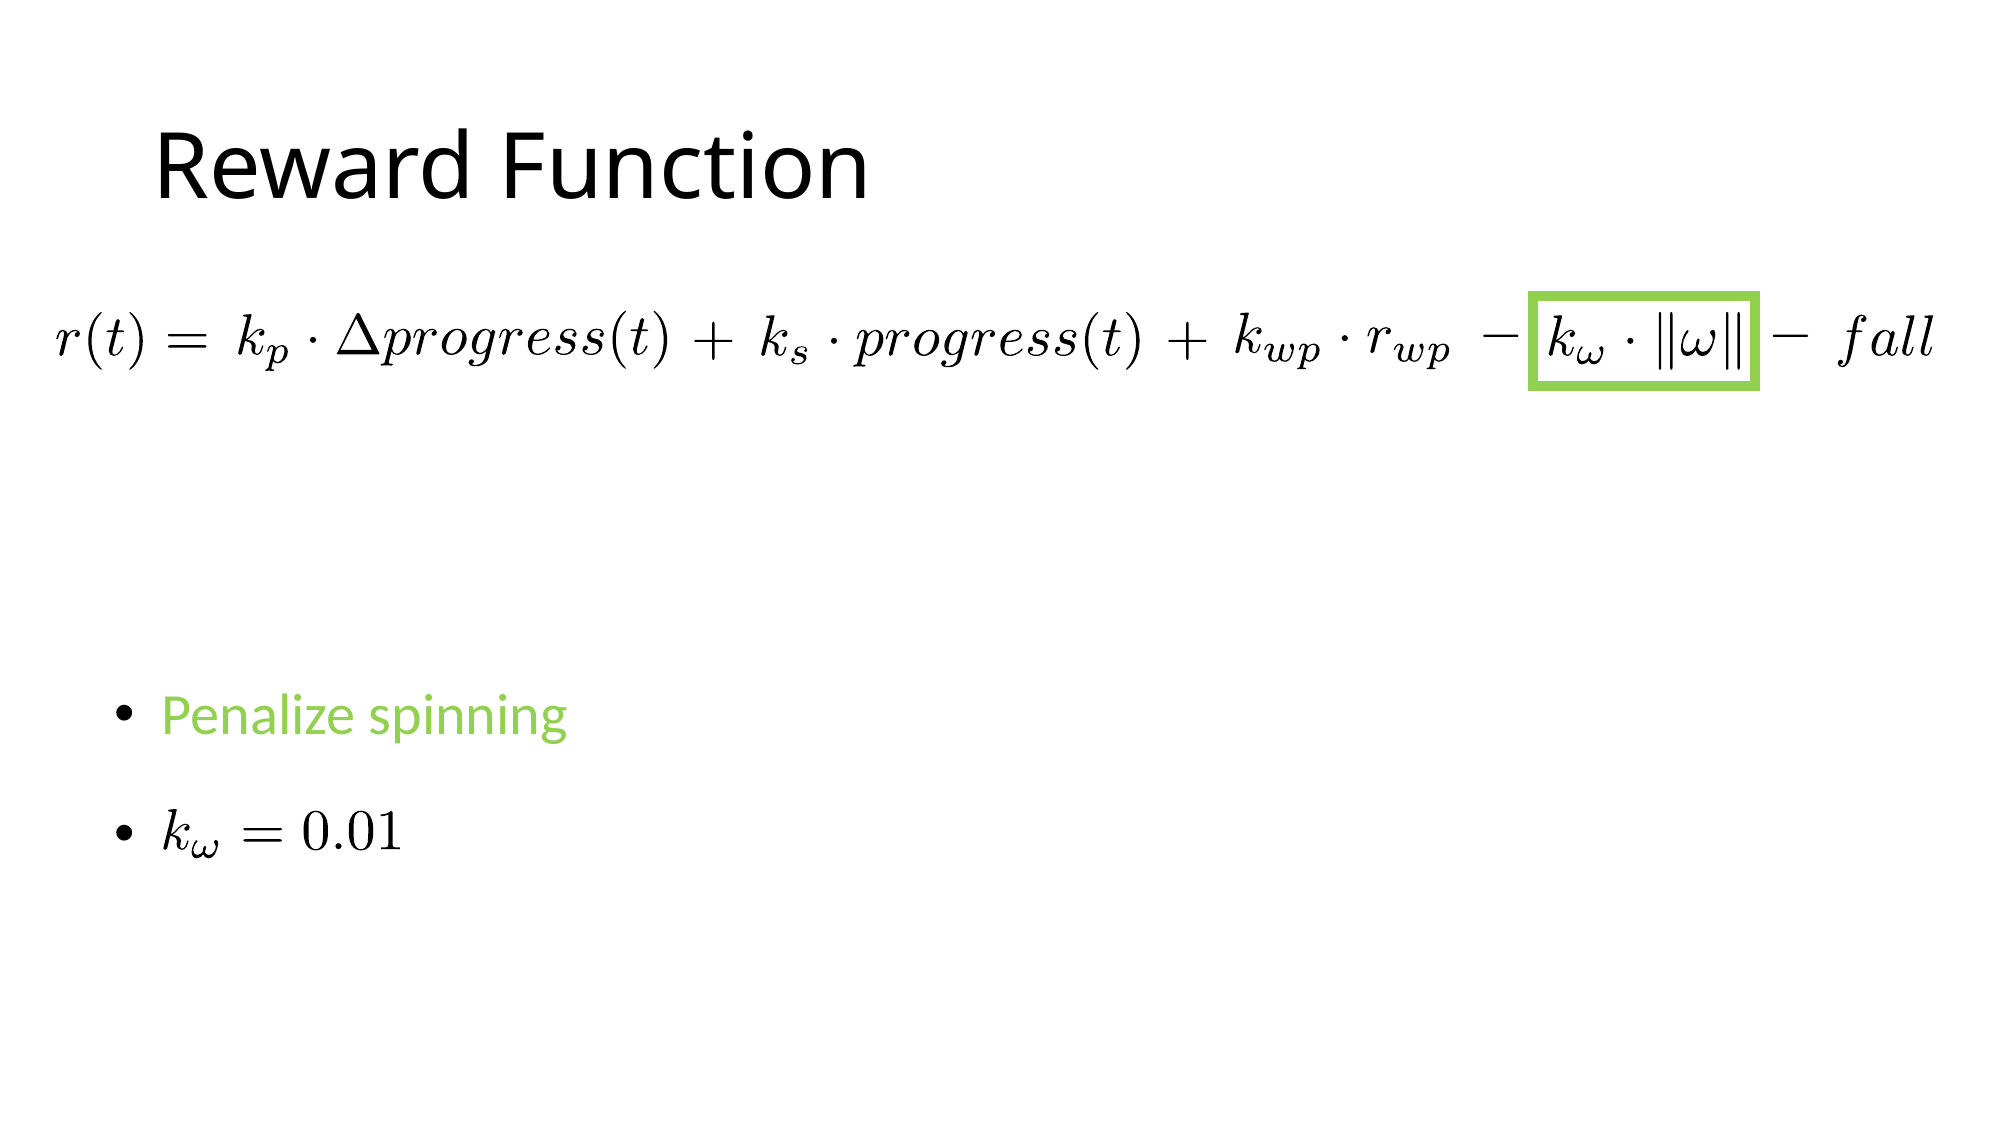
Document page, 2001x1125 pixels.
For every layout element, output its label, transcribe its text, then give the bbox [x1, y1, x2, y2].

text_box [1533, 295, 1756, 386]
title Reward Function [137, 59, 1863, 278]
text_box [1481, 334, 1519, 348]
text_box [163, 809, 400, 859]
text_box [1235, 312, 1450, 370]
text_box [237, 310, 668, 371]
text_box [1771, 334, 1809, 348]
text_box [693, 321, 733, 361]
text_box [760, 311, 1140, 370]
text_box [1167, 321, 1207, 361]
text_box [1837, 314, 1934, 368]
text_box Penalize spinning [99, 458, 1900, 1091]
text_box [56, 311, 207, 370]
